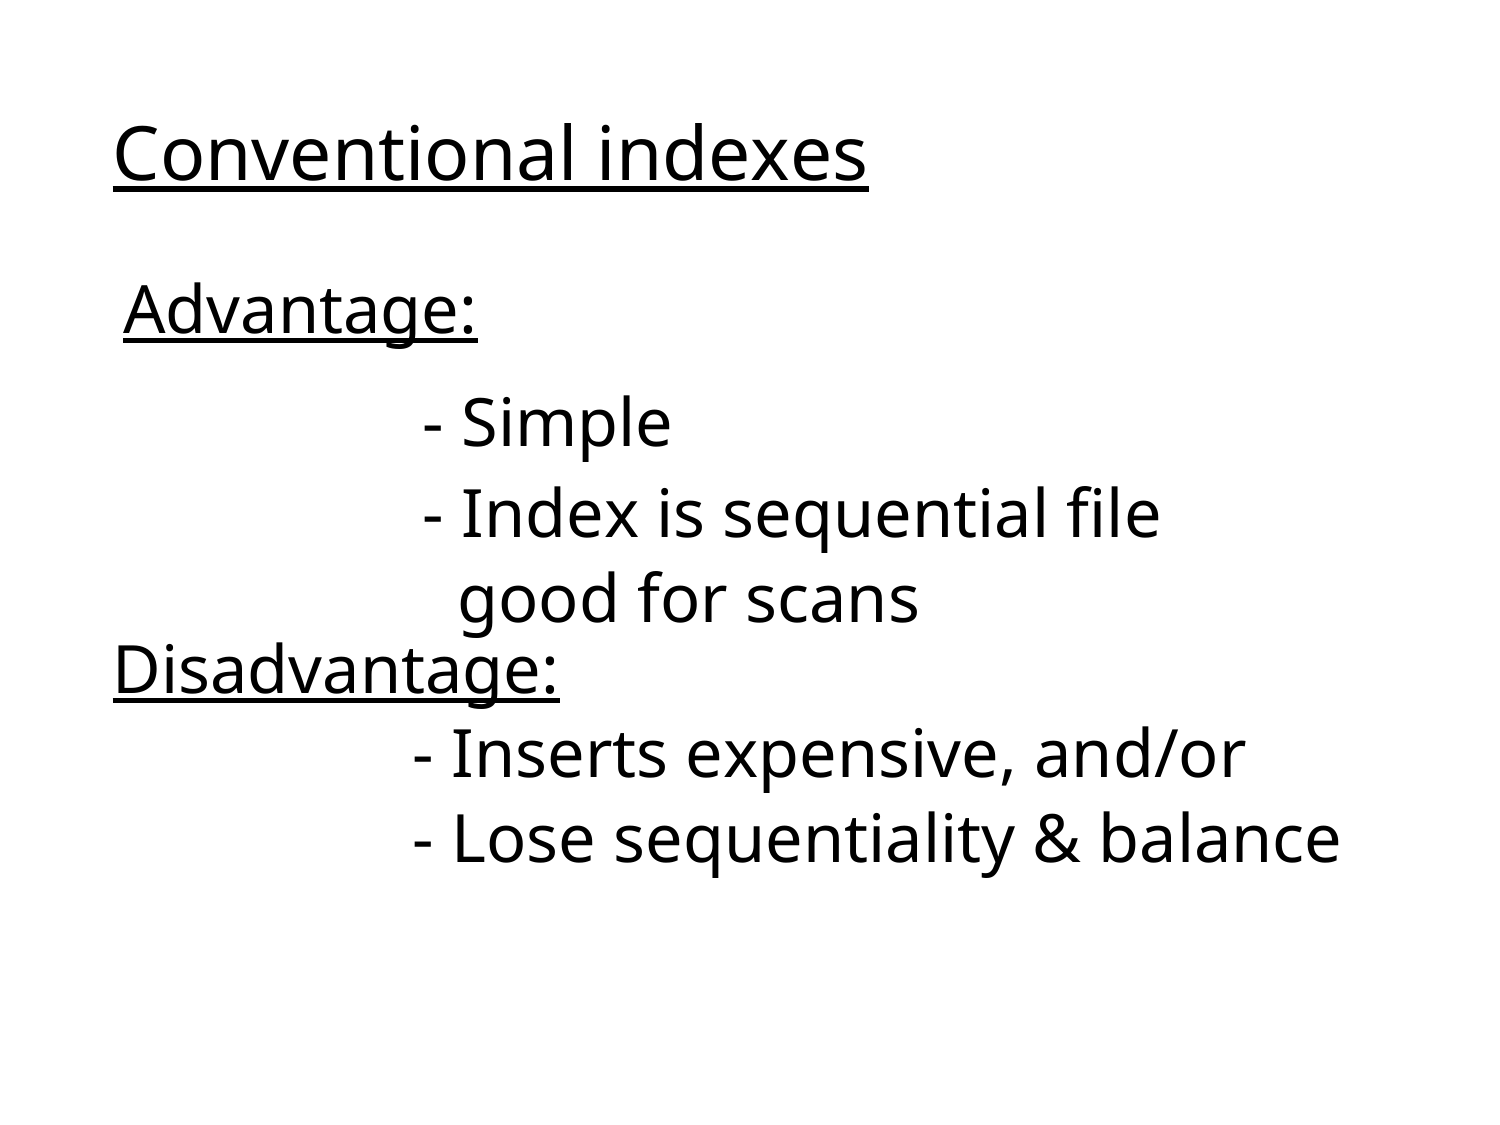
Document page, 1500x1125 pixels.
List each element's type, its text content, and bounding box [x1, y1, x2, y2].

list Advantage: - Simple - Index is sequential file good for scans [108, 247, 1384, 603]
list Disadvantage: - Inserts expensive, and/or - Lose sequentiality & balance [97, 631, 1500, 875]
title Conventional indexes [97, 54, 1373, 242]
